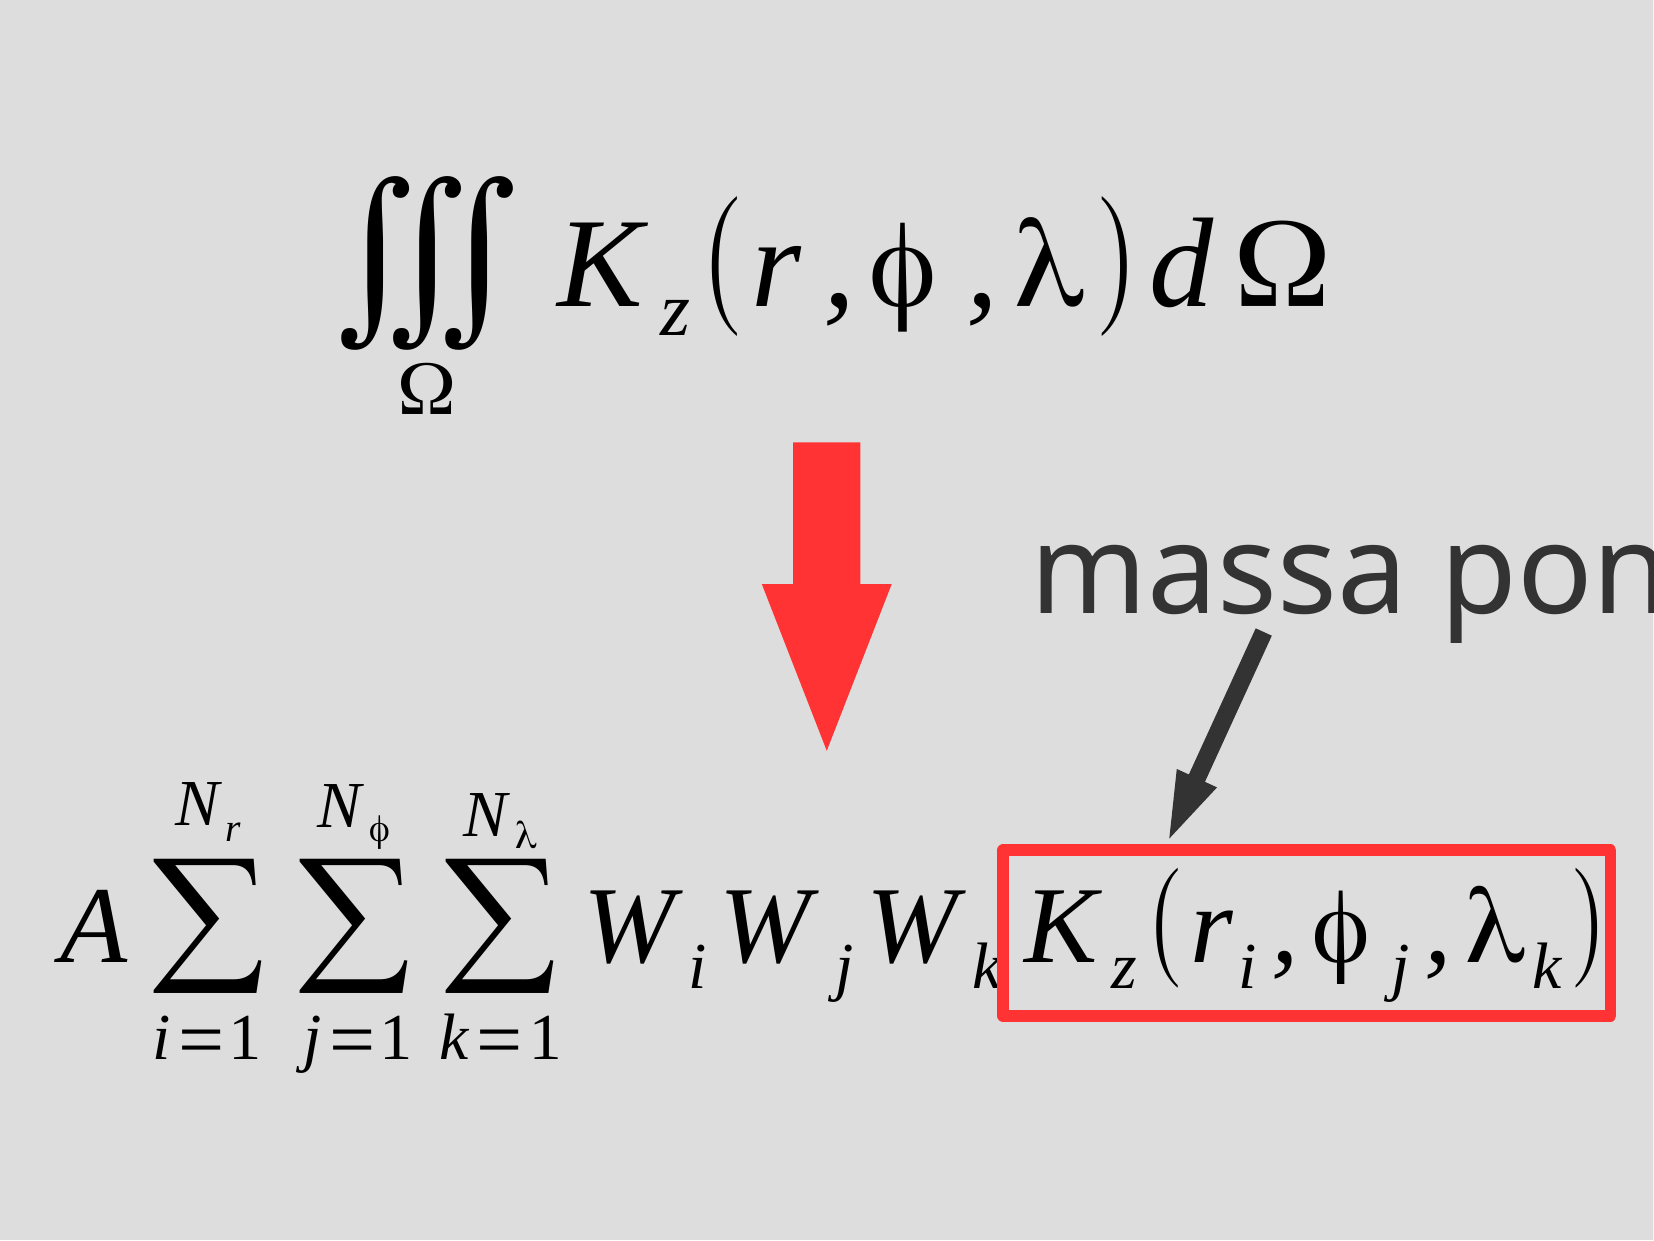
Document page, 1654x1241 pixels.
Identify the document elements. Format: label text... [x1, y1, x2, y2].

chart [314, 81, 1339, 419]
chart [1009, 856, 1605, 1010]
text_box massa pontual [1015, 472, 1603, 633]
chart [43, 767, 1615, 1074]
text_box [761, 442, 892, 751]
